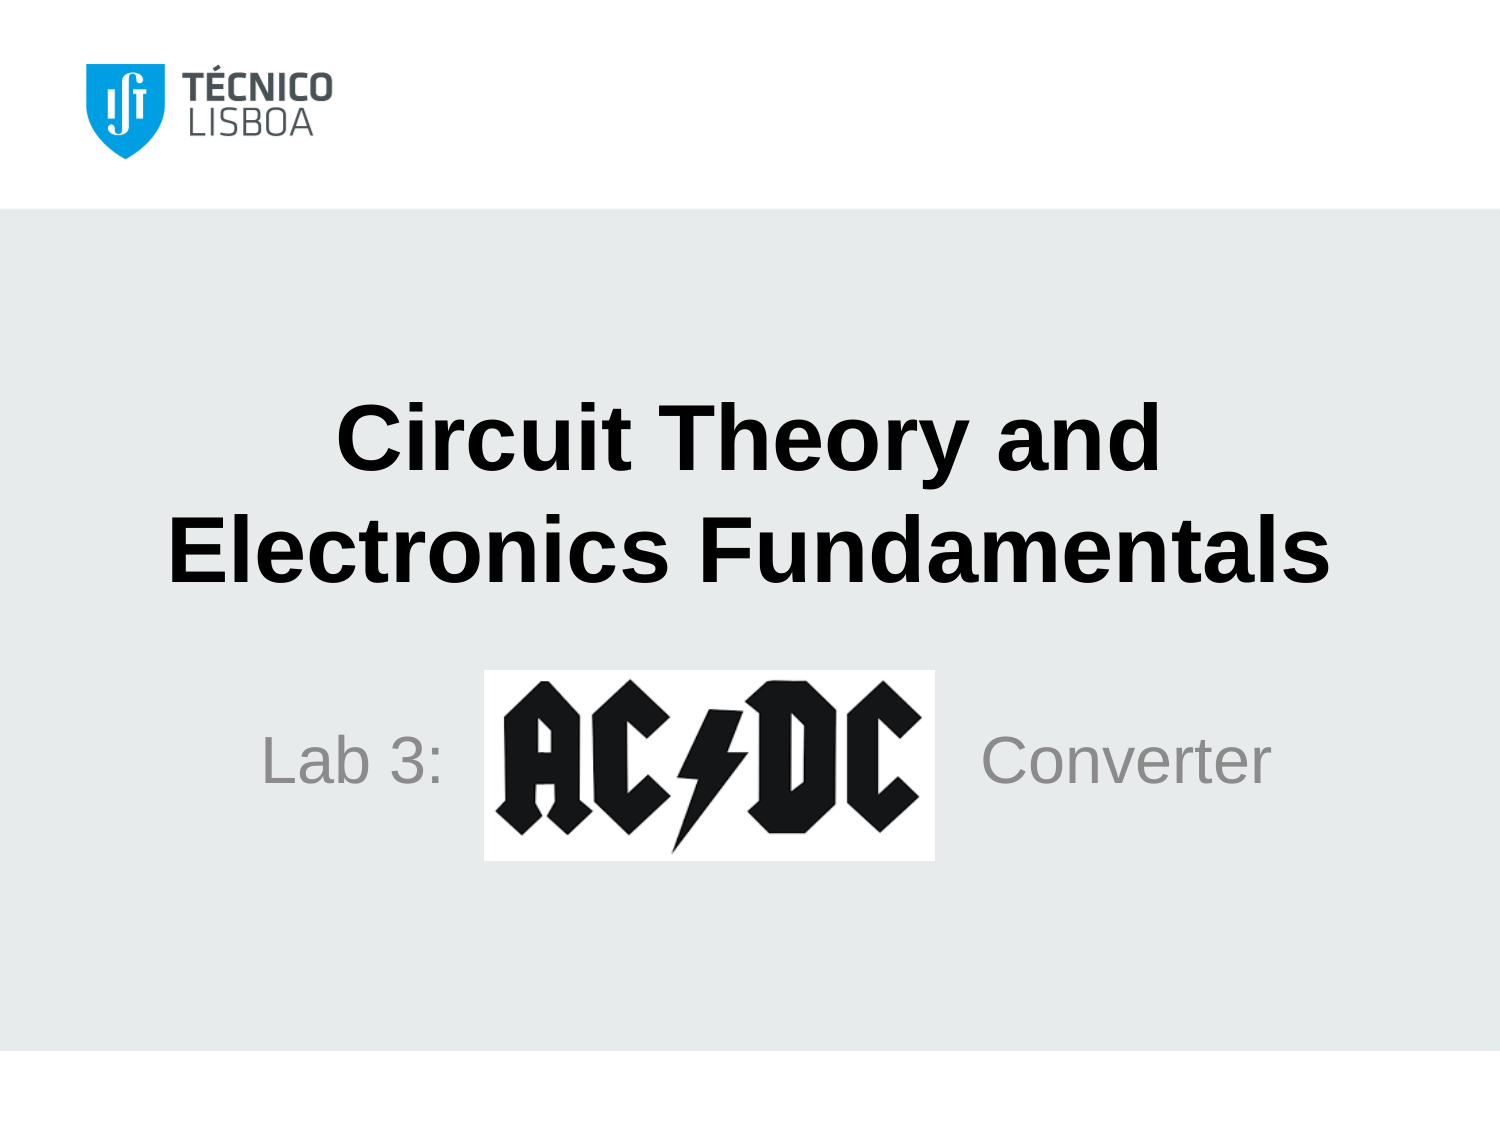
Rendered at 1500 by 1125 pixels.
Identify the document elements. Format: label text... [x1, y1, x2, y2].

title Circuit Theory and Electronics Fundamentals [121, 322, 1378, 655]
subtitle Lab 3: Converter [139, 709, 484, 806]
subtitle Lab 3: Converter [935, 709, 1396, 806]
picture [0, 0, 1500, 1125]
